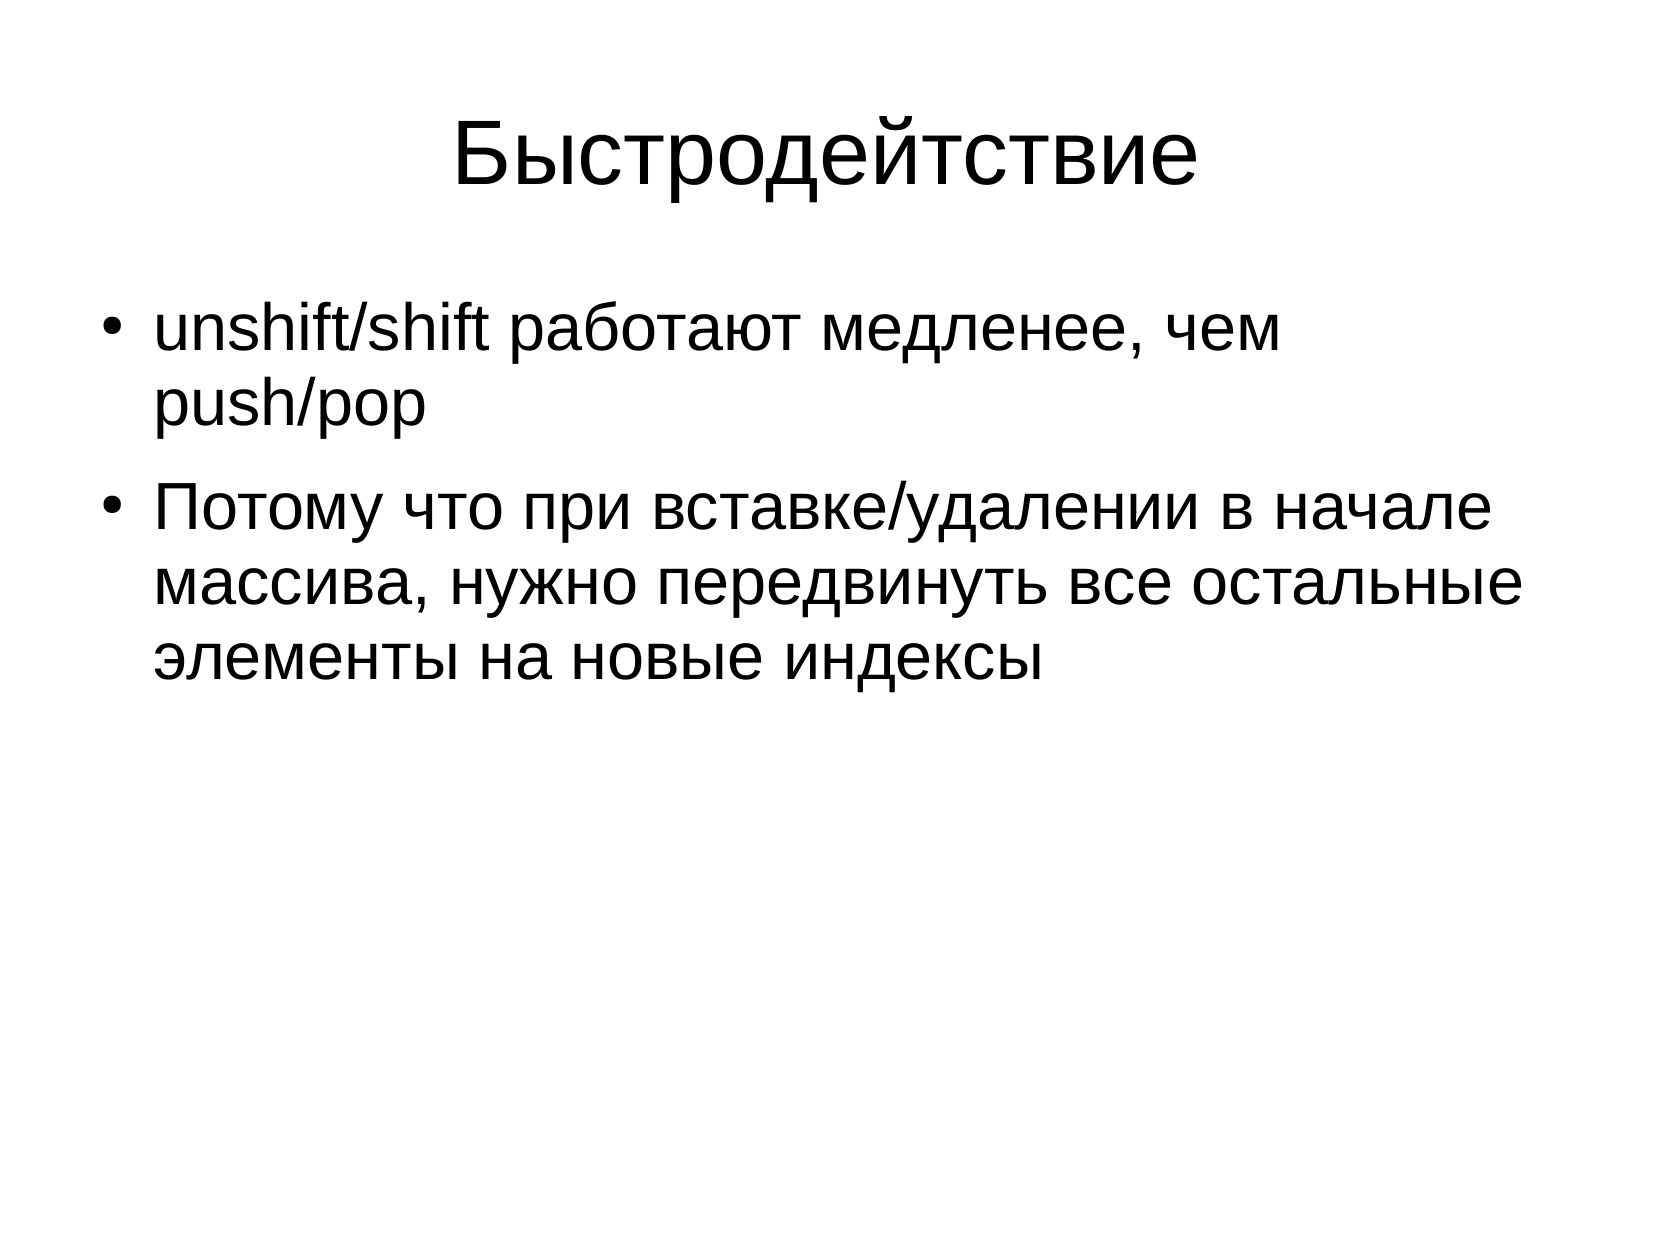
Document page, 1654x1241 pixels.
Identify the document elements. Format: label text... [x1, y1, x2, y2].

title Быстродейтствие [82, 49, 1571, 257]
list unshift/shift работают медленее, чем push/pop Потому что при вставке/удалении в начале массива, нужно передвинуть все остальные элементы на новые индексы [82, 290, 1571, 1109]
